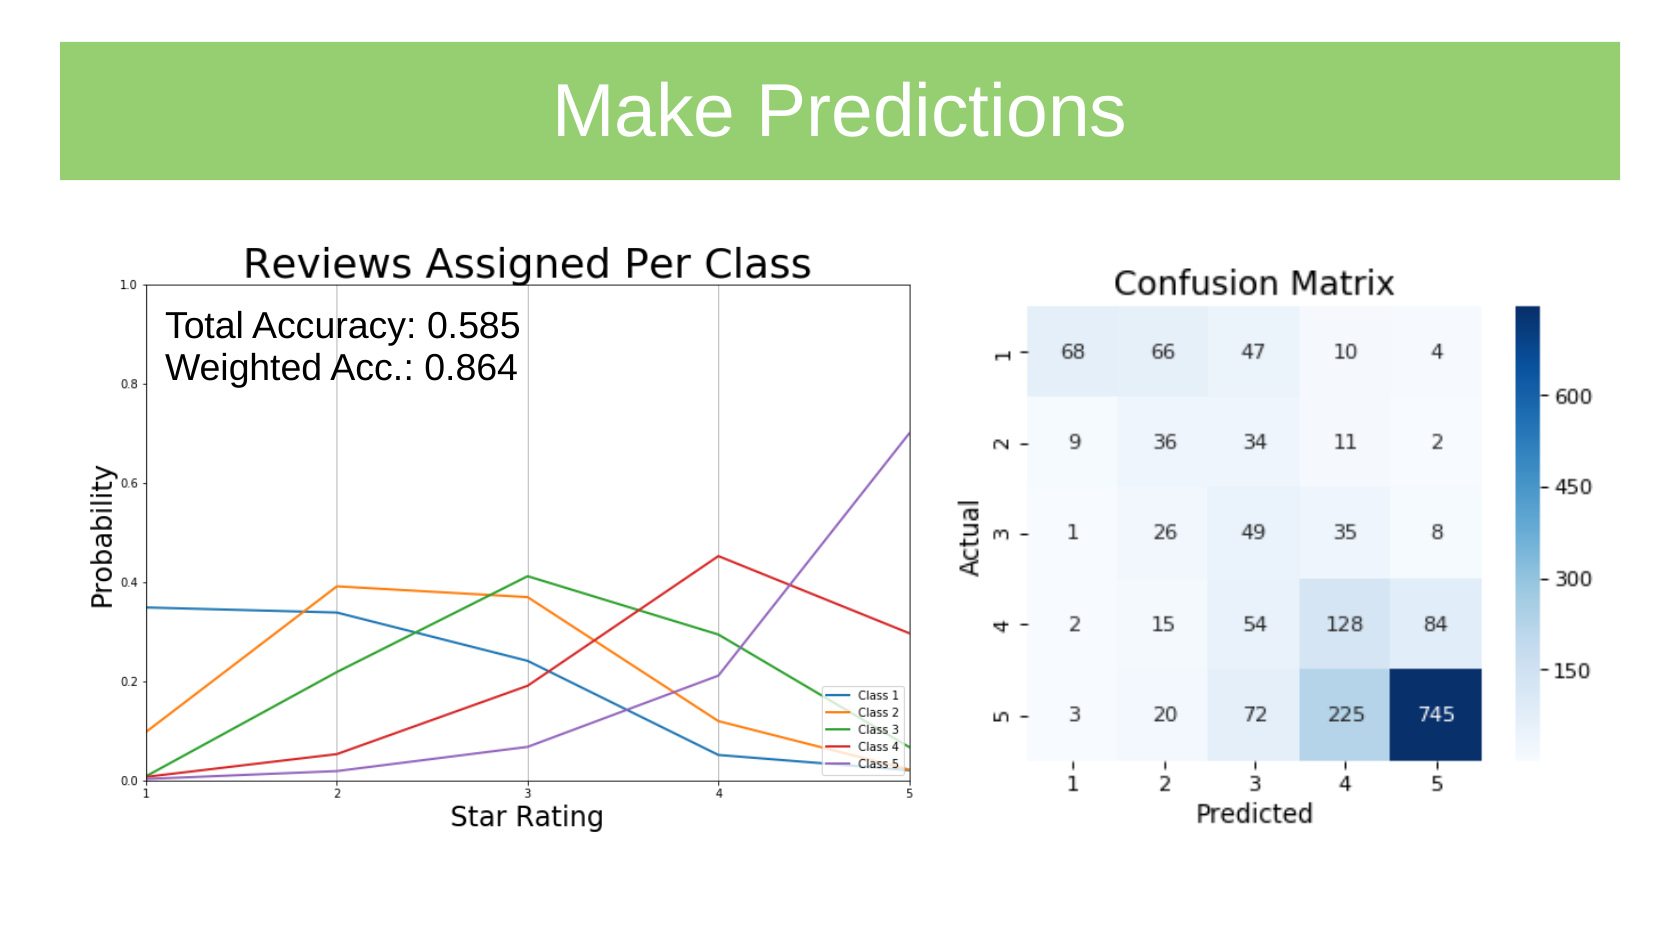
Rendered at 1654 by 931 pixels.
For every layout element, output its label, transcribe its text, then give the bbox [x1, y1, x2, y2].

picture [80, 239, 921, 840]
picture [945, 254, 1608, 844]
title Make Predictions [60, 41, 1621, 181]
title Total Accuracy: 0.585 Weighted Acc.: 0.864 [165, 288, 601, 406]
